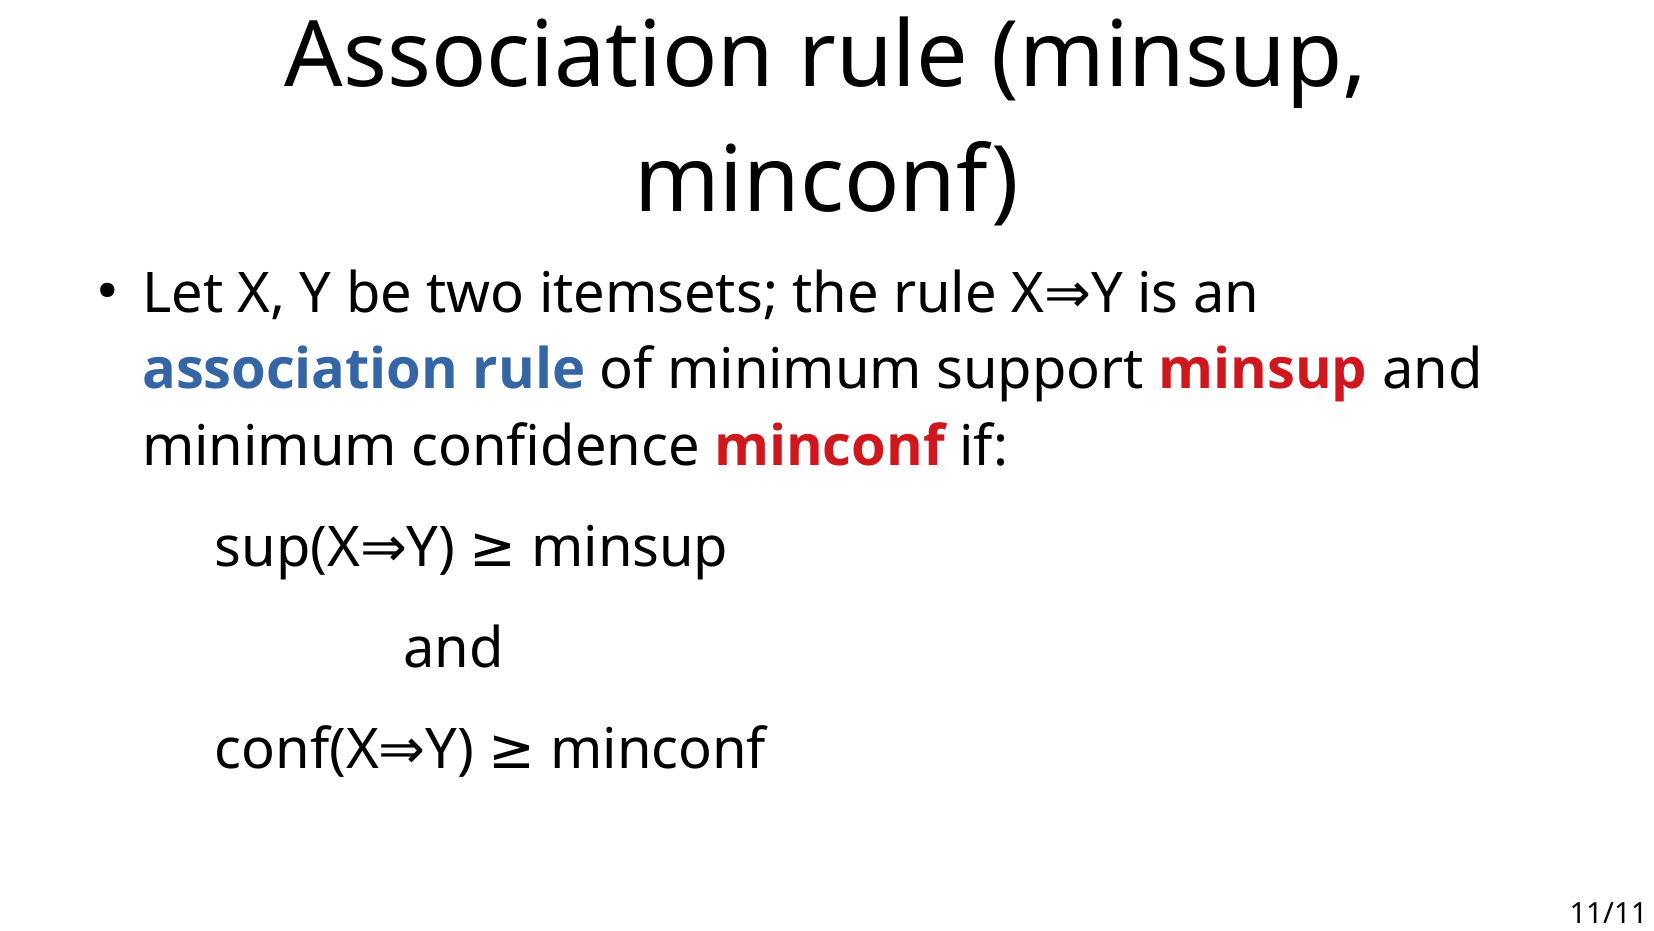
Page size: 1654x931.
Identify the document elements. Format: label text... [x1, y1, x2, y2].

title Association rule (minsup, minconf) [82, 1, 1571, 226]
list Let X, Y be two itemsets; the rule X⇒Y is an association rule of minimum support minsup and minimum confidence minconf if: sup(X⇒Y) ≥ minsup and conf(X⇒Y) ≥ minconf [82, 253, 1571, 793]
